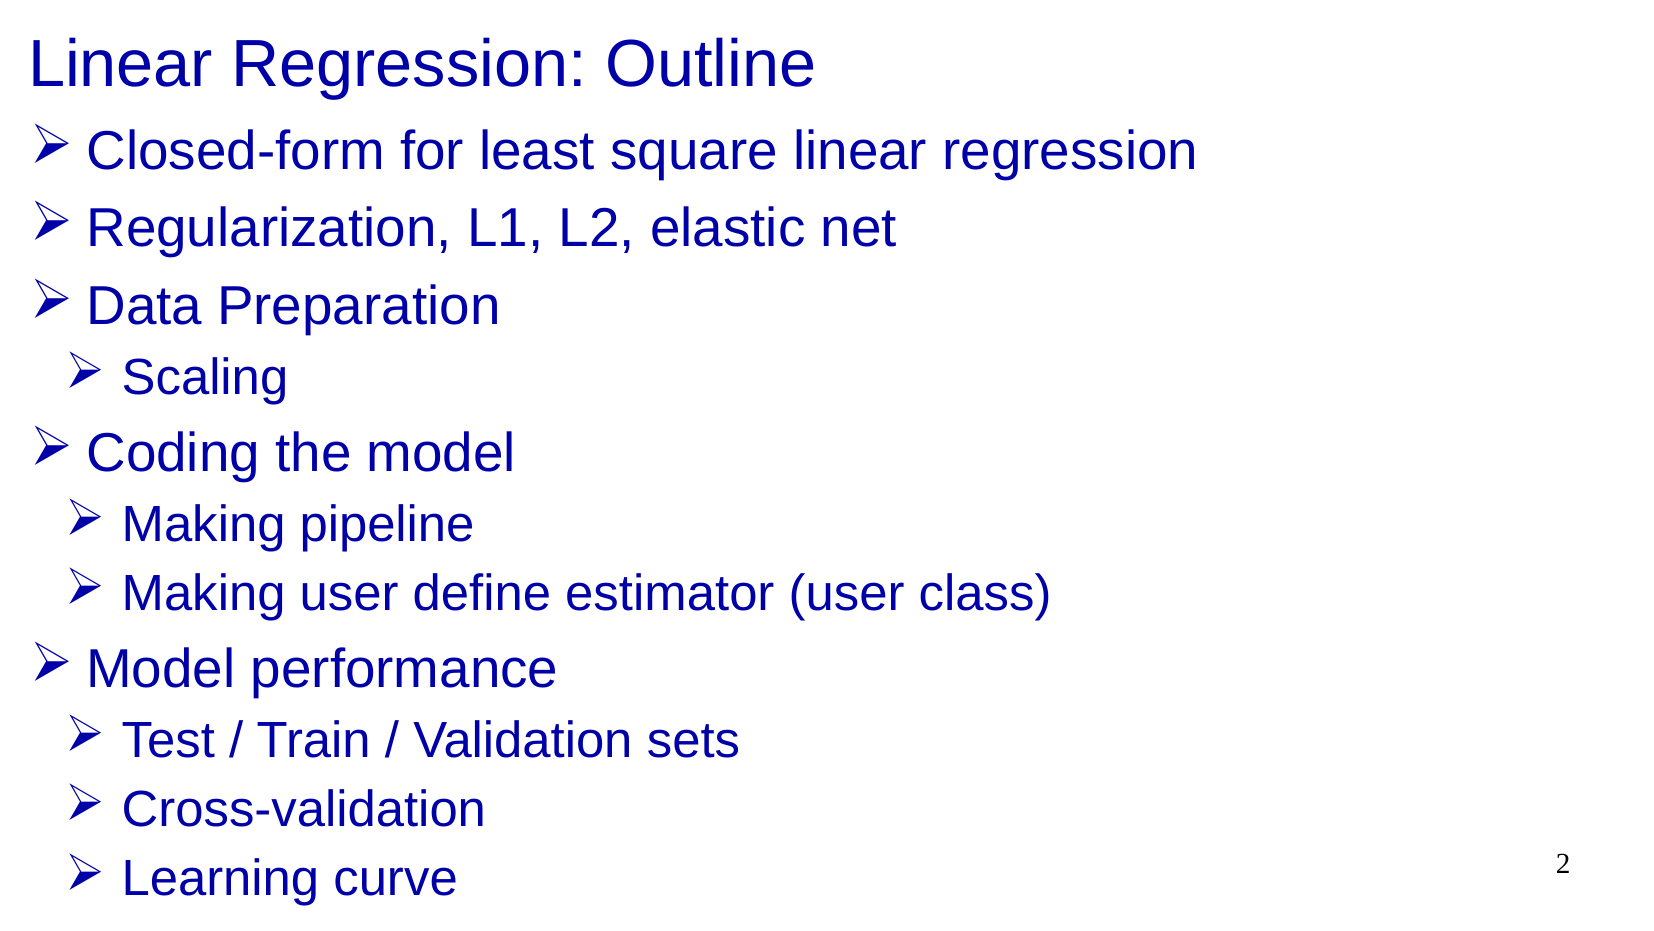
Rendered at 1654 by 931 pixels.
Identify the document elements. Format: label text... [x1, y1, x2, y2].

title Linear Regression: Outline [28, 21, 1626, 106]
list Closed-form for least square linear regression Regularization, L1, L2, elastic net Data Preparation Scaling Coding the model Making pipeline Making user define estimator (user class) Model performance Test / Train / Validation sets Cross-validation Learning curve [30, 120, 1645, 916]
